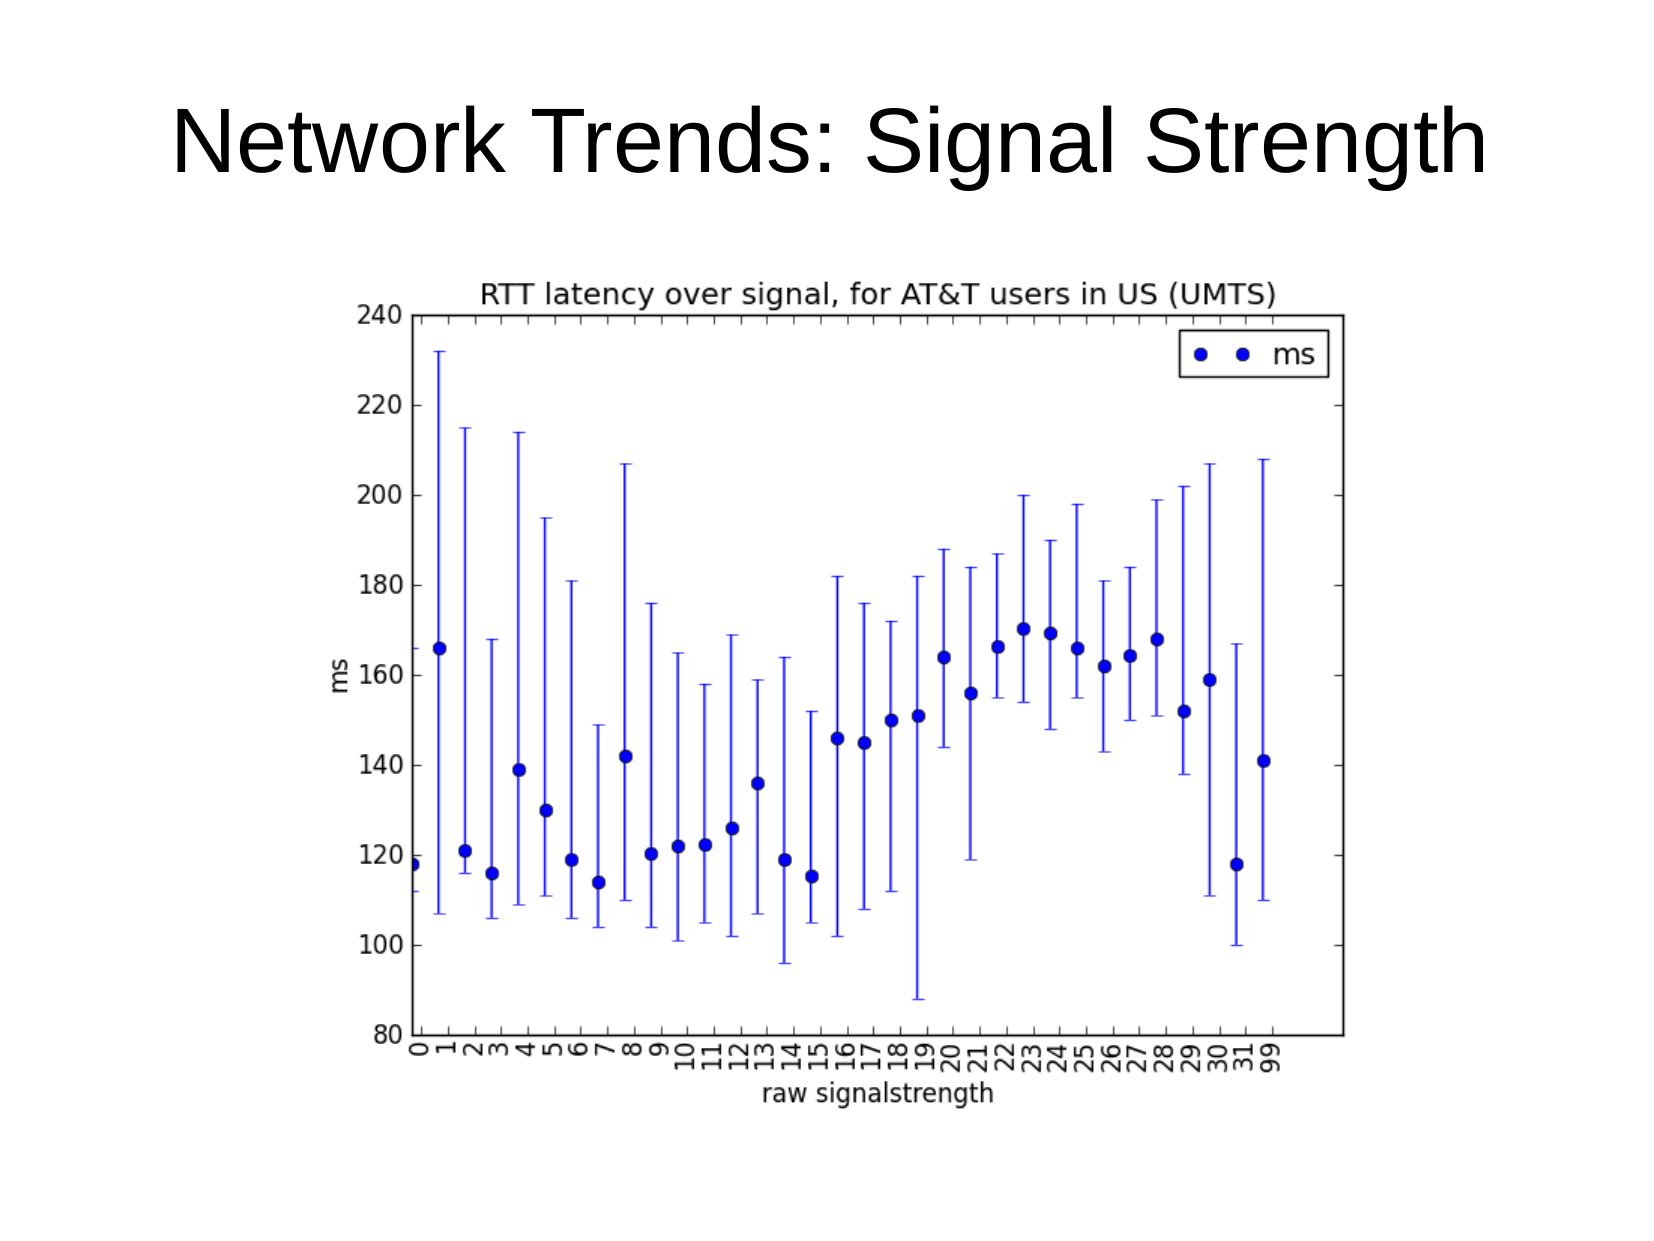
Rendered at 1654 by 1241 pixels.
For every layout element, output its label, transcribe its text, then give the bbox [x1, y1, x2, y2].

picture [262, 225, 1463, 1126]
title Network Trends: Signal Strength [86, 37, 1576, 245]
